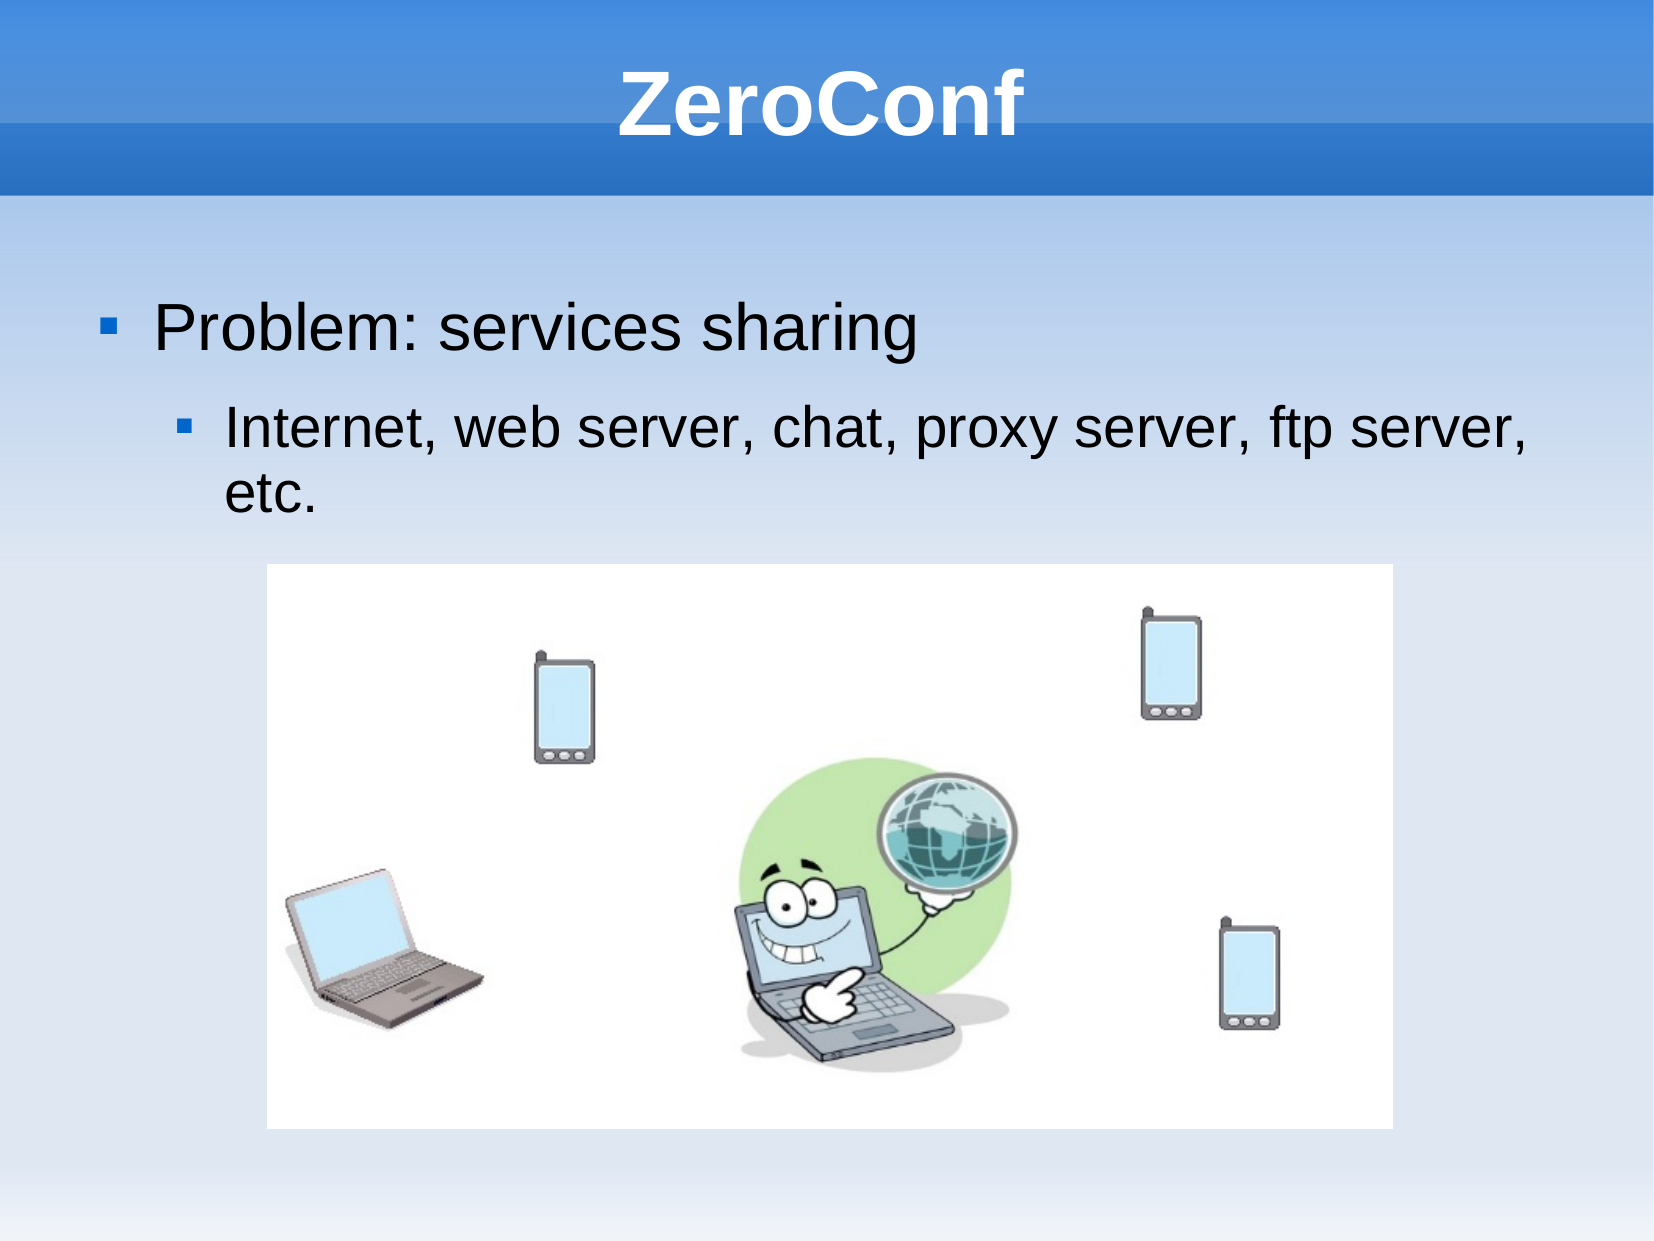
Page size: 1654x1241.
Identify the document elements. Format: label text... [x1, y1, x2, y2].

title ZeroConf [76, 0, 1565, 208]
list Problem: services sharing Internet, web server, chat, proxy server, ftp server, etc. [82, 290, 1571, 1109]
picture [0, 0, 1654, 1241]
